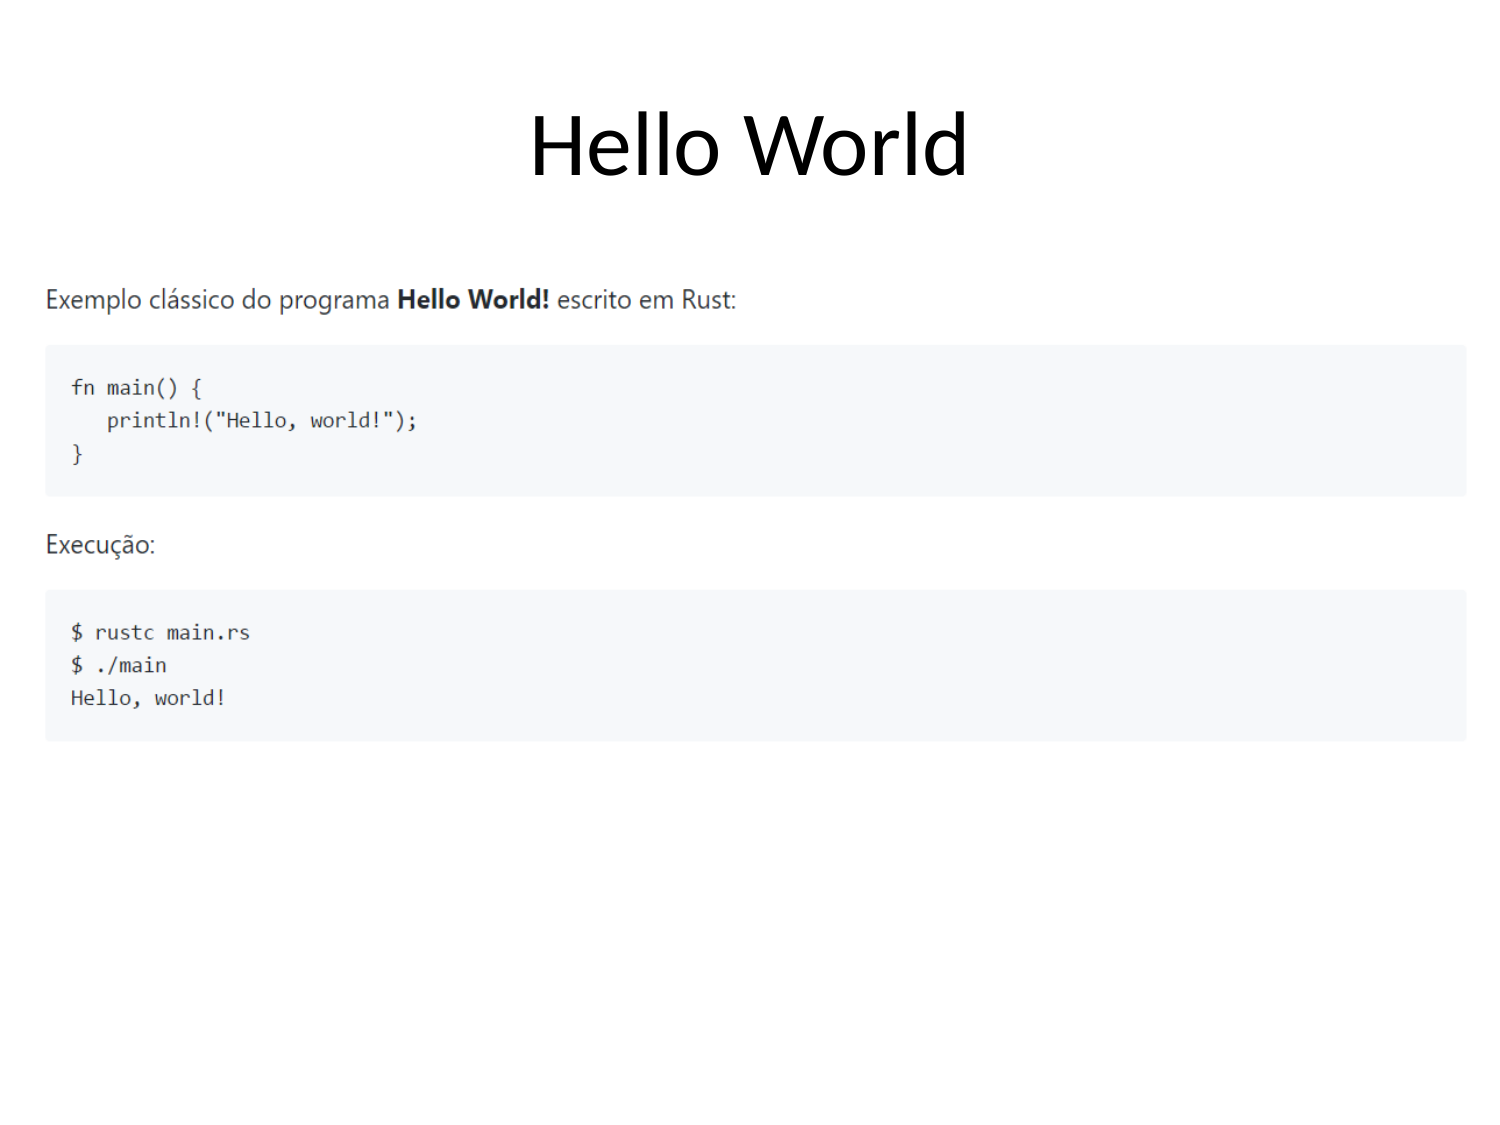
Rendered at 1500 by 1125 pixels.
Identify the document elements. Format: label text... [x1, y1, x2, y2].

title Hello World [75, 45, 1425, 233]
picture [35, 259, 1477, 756]
